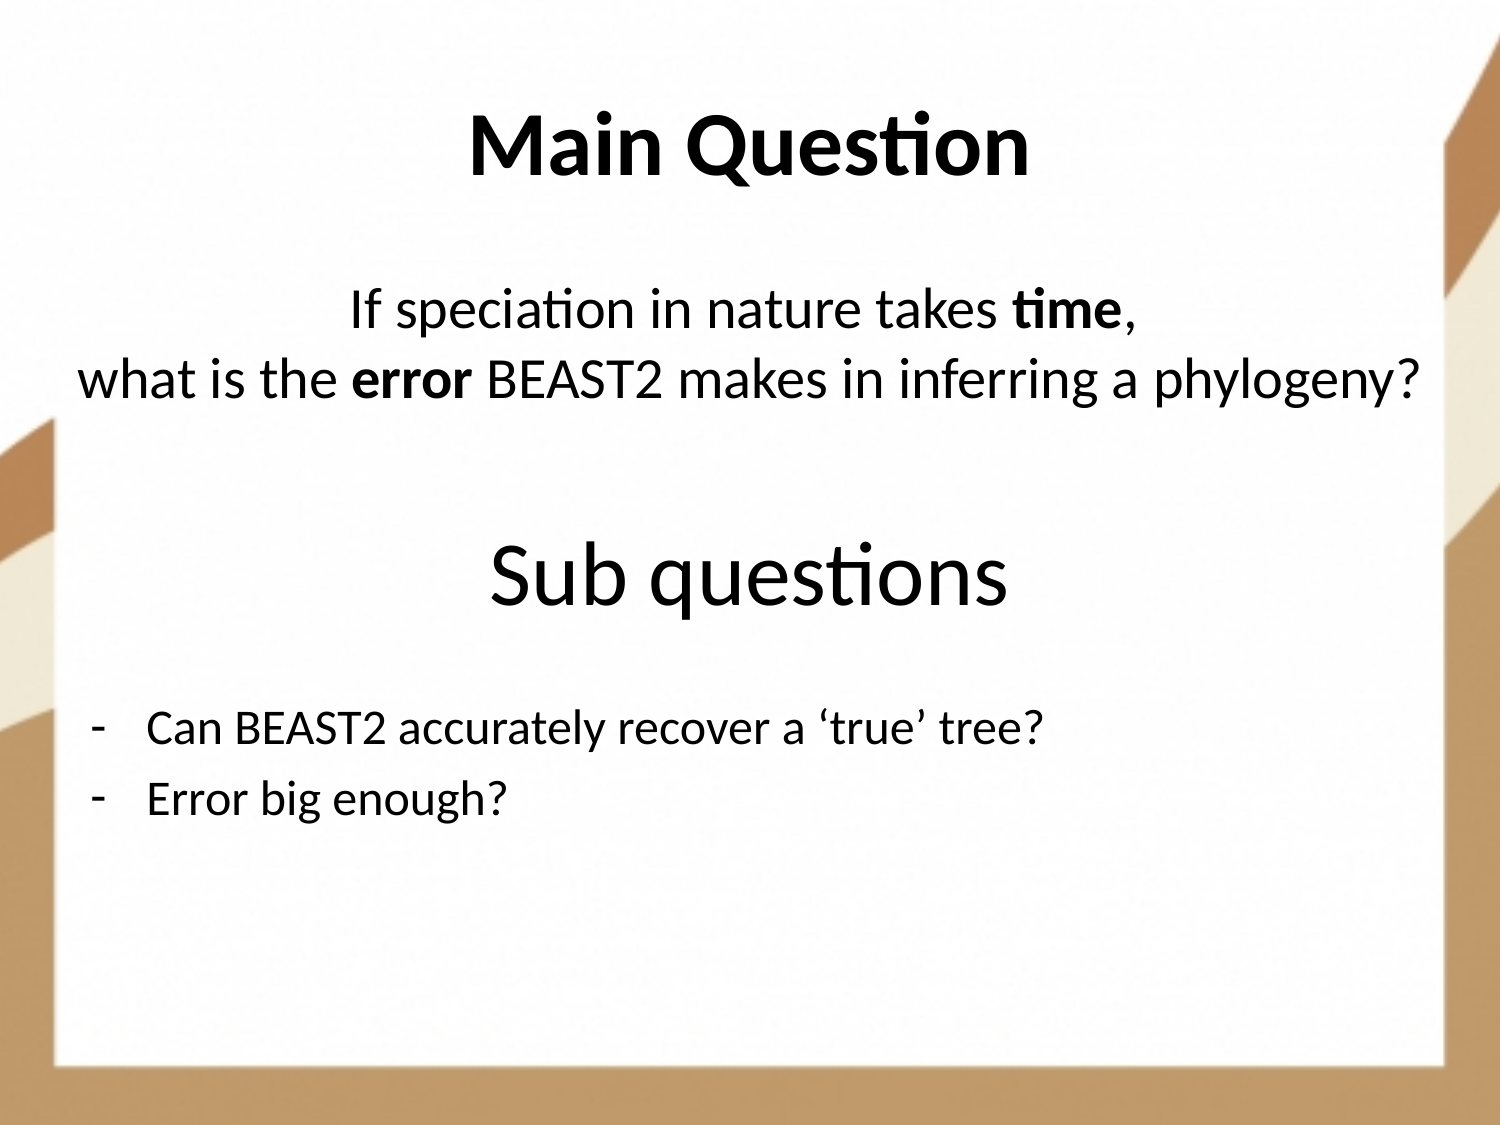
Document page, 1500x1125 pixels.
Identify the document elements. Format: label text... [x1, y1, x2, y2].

list Can BEAST2 accurately recover a ‘true’ tree? Error big enough? [75, 687, 1425, 1025]
text_box If speciation in nature takes time, what is the error BEAST2 makes in inferring a phylogeny? [50, 262, 1450, 438]
title Main Question [75, 45, 1425, 233]
picture [0, 0, 1500, 1125]
text_box Sub questions [74, 474, 1425, 663]
